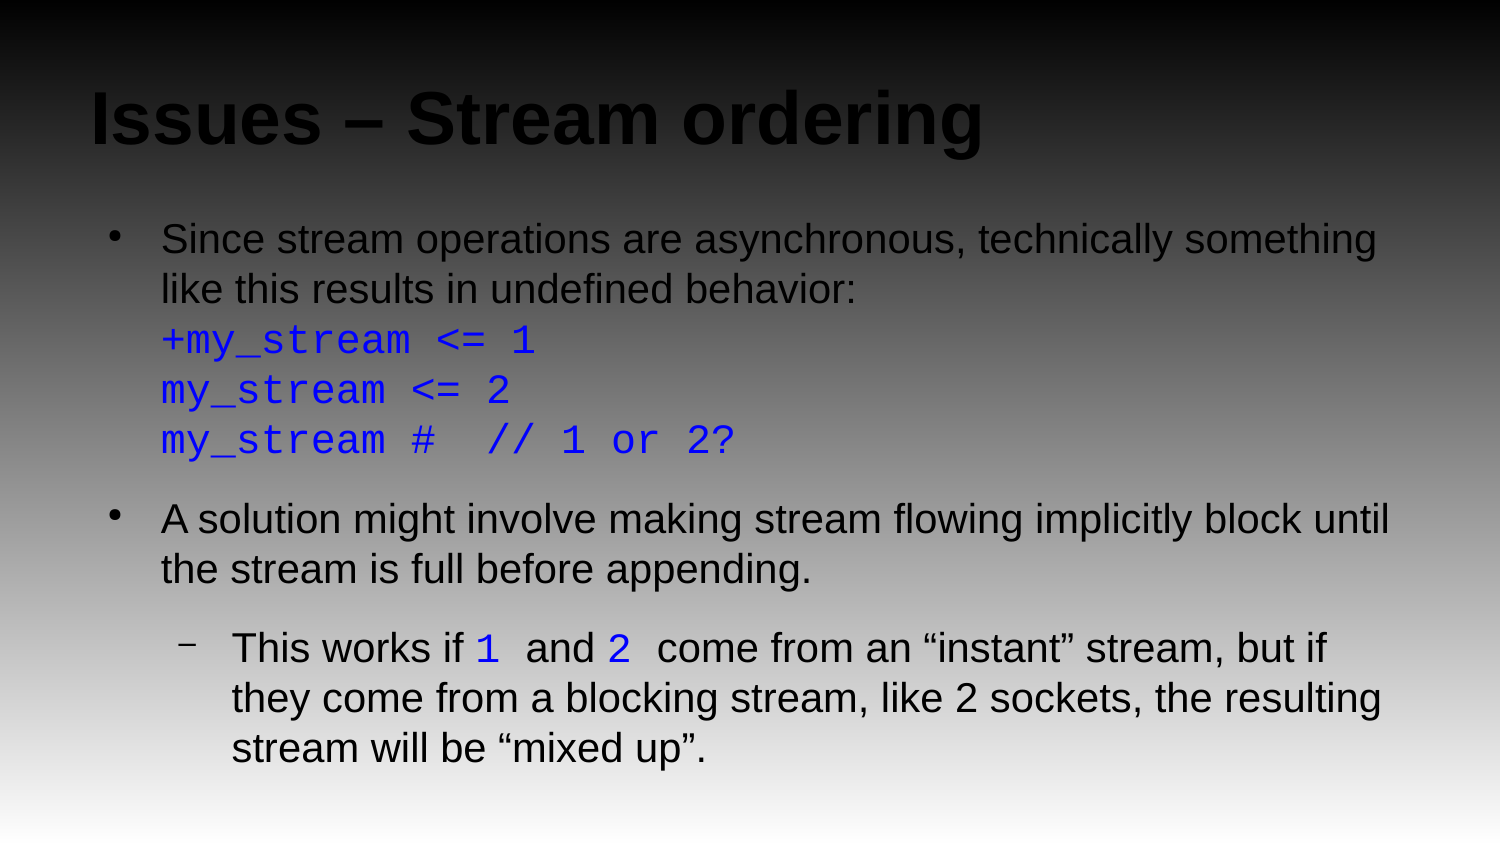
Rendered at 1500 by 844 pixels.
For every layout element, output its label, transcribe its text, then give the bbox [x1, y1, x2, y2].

title Issues – Stream ordering [75, 33, 1425, 175]
list Since stream operations are asynchronous, technically something like this results in undefined behavior: +my_stream <= 1 my_stream <= 2 my_stream # // 1 or 2? A solution might involve making stream flowing implicitly block until the stream is full before appending. This works if 1 and 2 come from an “instant” stream, but if they come from a blocking stream, like 2 sockets, the resulting stream will be “mixed up”. [75, 196, 1425, 808]
